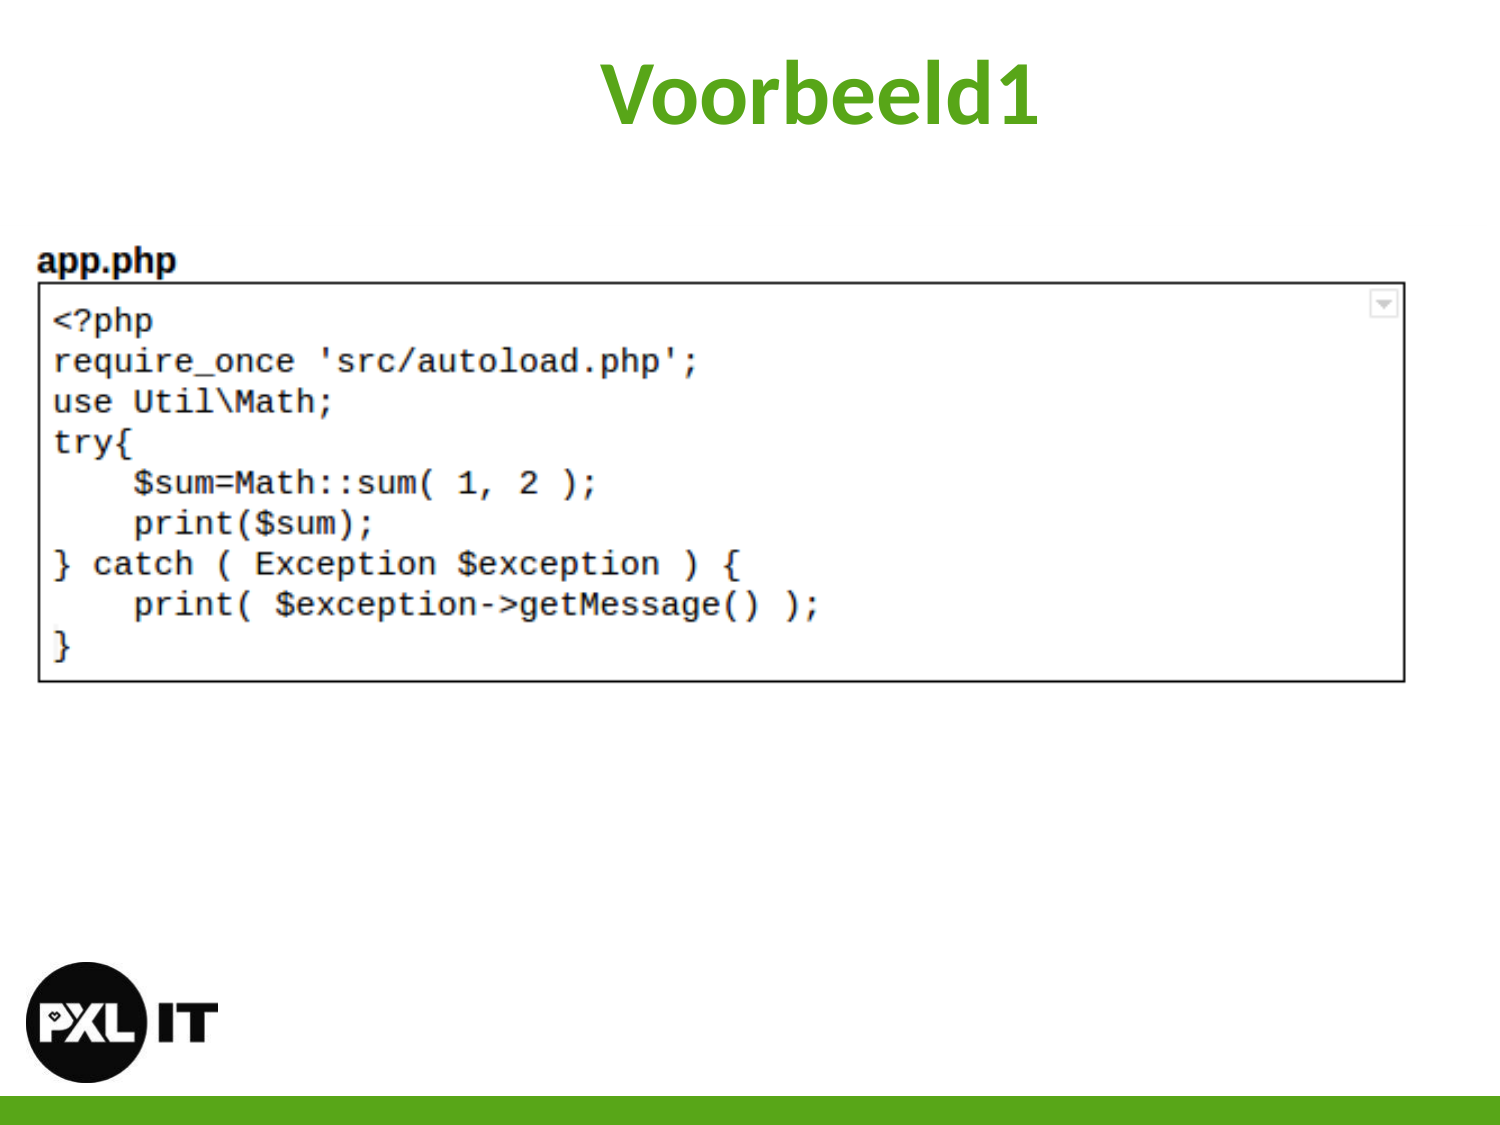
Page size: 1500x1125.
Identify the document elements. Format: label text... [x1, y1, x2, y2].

picture [26, 962, 218, 1083]
picture [0, 224, 1487, 735]
text_box Voorbeeld1 [201, 24, 1440, 151]
